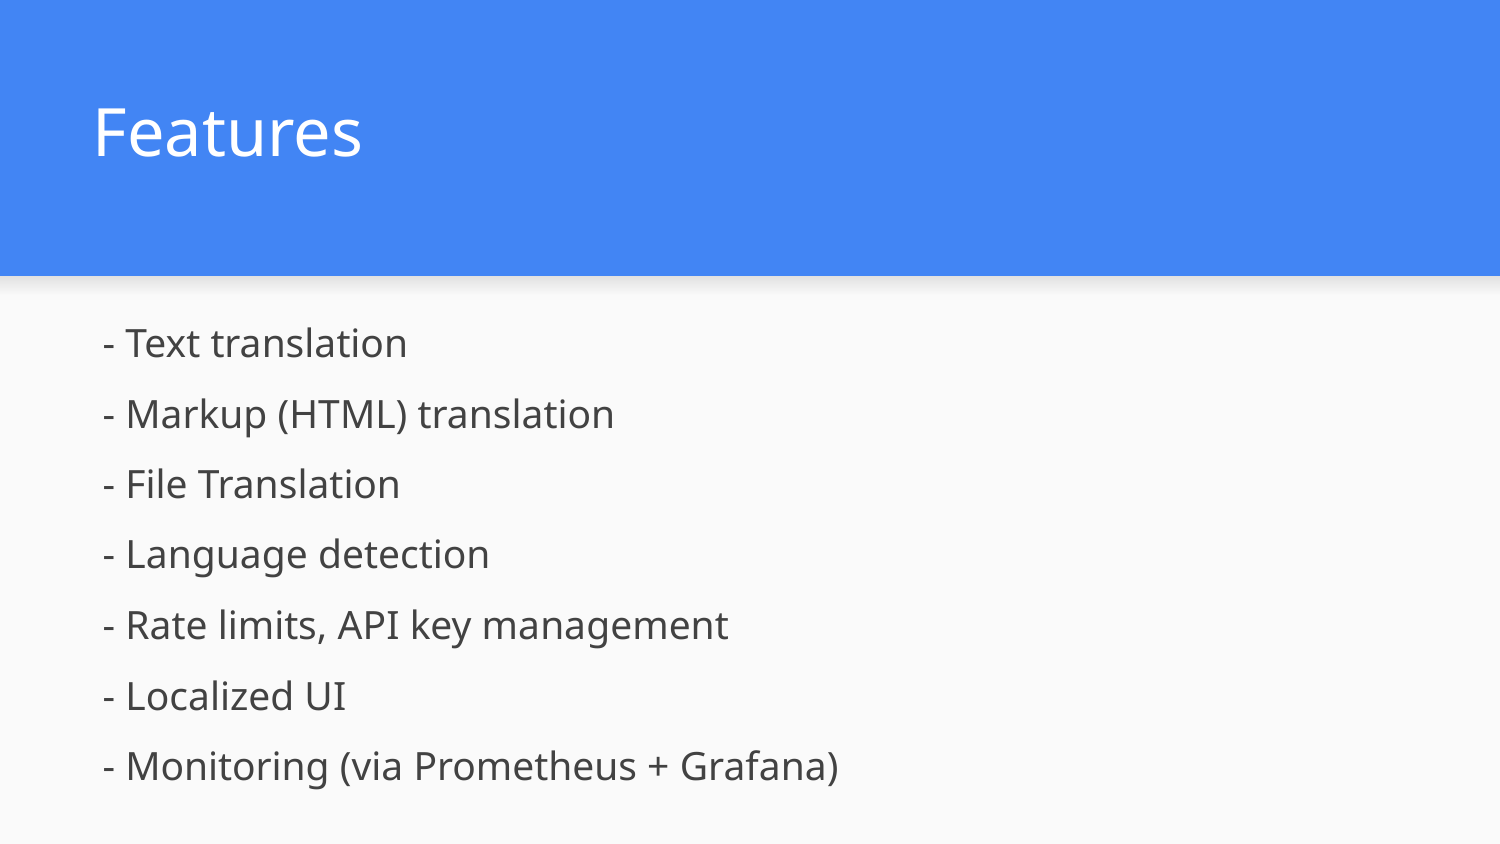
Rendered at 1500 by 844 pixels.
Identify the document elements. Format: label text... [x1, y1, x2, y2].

title Features [77, 58, 1427, 185]
list - Text translation - Markup (HTML) translation - File Translation - Language detection - Rate limits, API key management - Localized UI - Monitoring (via Prometheus + Grafana) [77, 296, 1427, 809]
